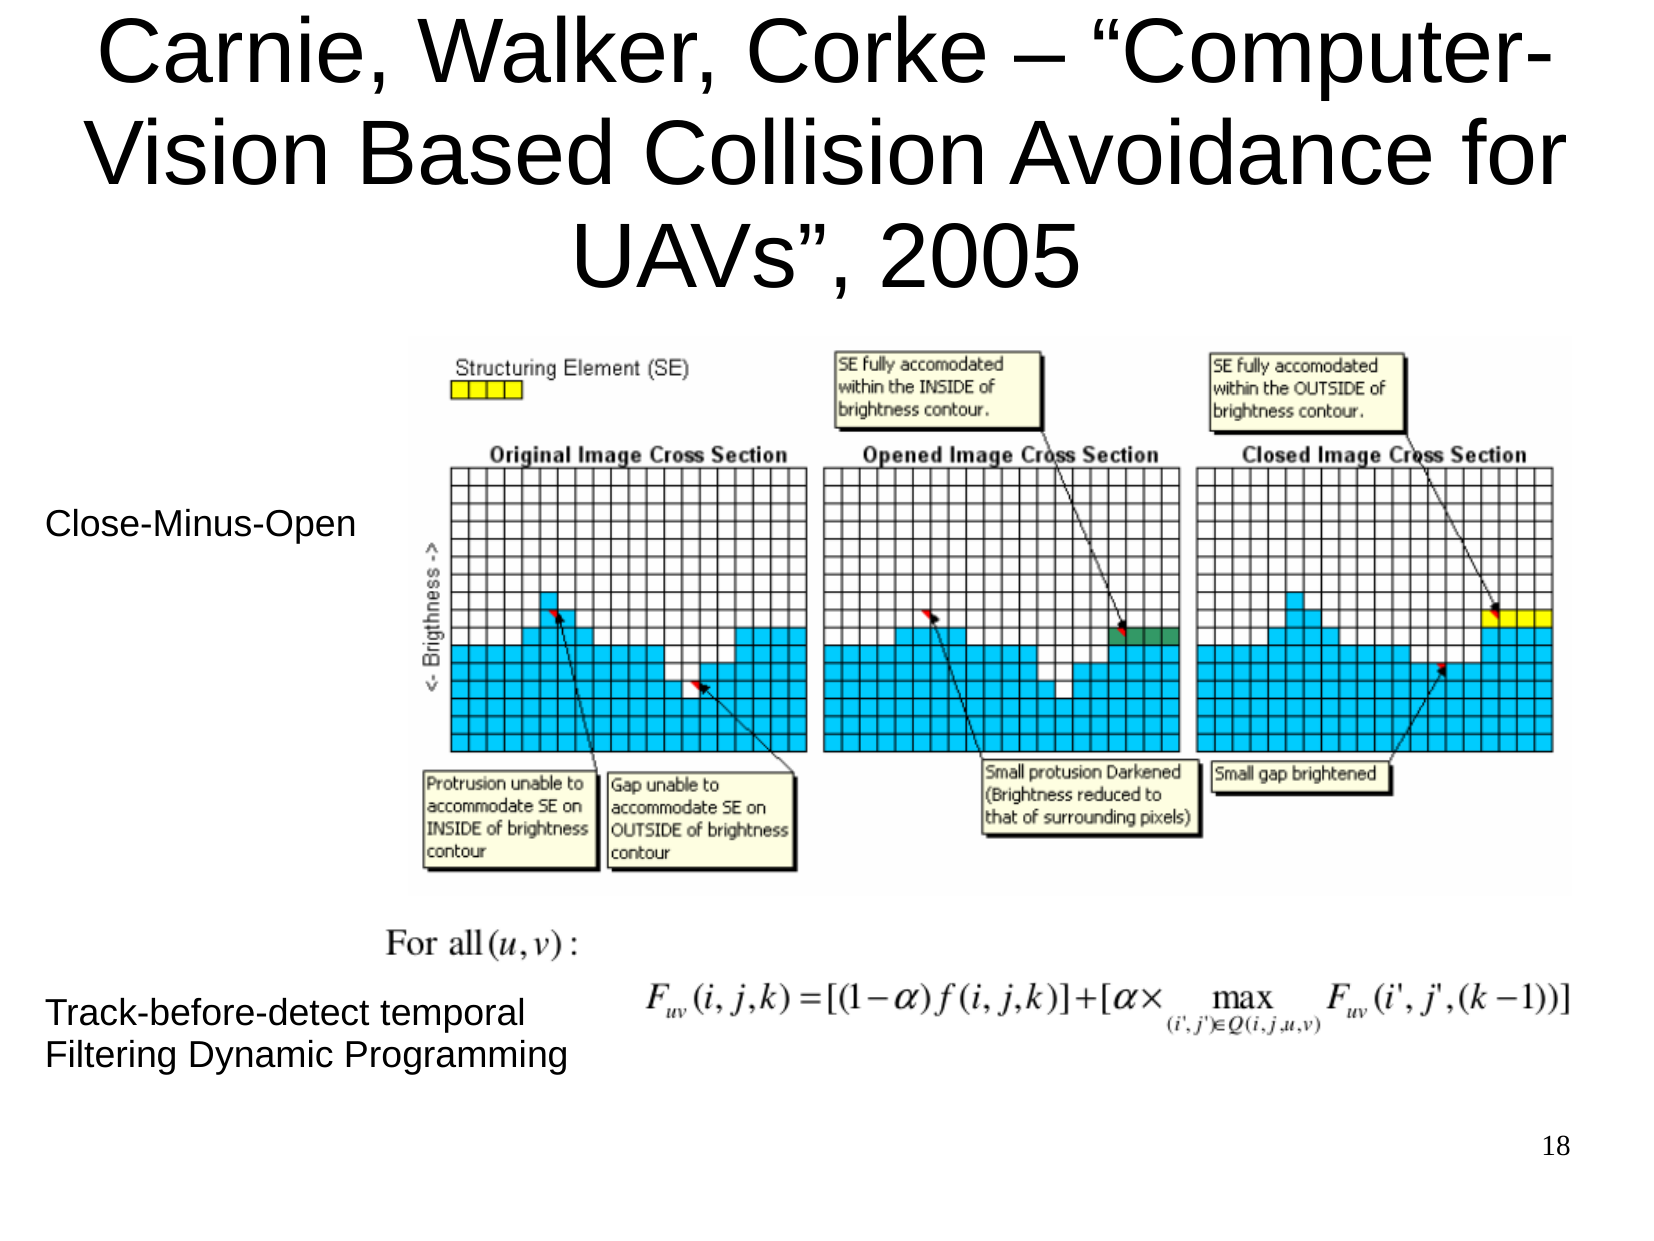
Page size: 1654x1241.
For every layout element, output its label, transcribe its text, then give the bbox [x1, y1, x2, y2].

title Carnie, Walker, Corke – “Computer-Vision Based Collision Avoidance for UAVs”, 2005 [82, 0, 1571, 307]
text_box Close-Minus-Open [30, 495, 394, 552]
text_box Track-before-detect temporal Filtering Dynamic Programming [30, 984, 693, 1084]
picture [372, 335, 1591, 1067]
